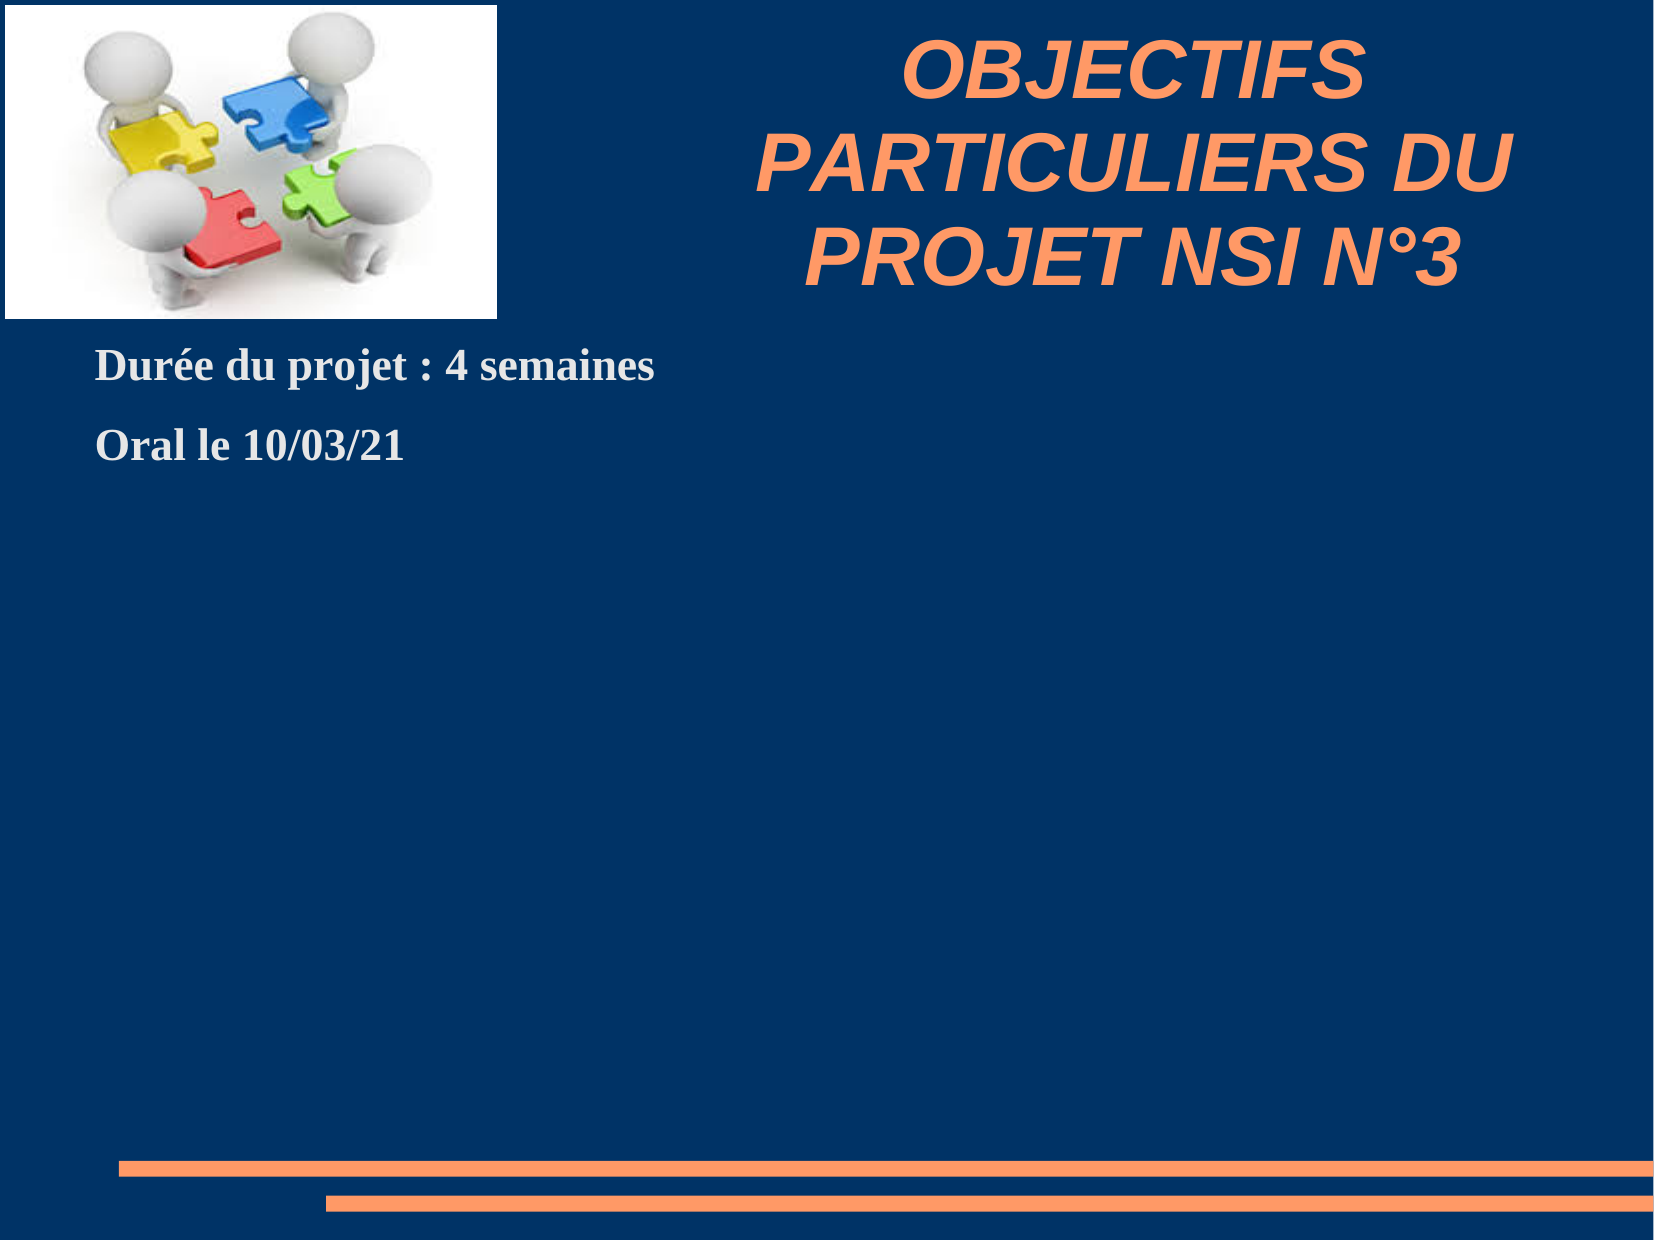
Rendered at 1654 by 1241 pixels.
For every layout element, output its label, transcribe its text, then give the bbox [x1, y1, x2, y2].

list Durée du projet : 4 semaines Oral le 10/03/21 [94, 339, 1583, 1156]
title OBJECTIFS PARTICULIERS DU PROJET NSI N°3 [661, 23, 1607, 303]
picture [5, 5, 497, 319]
